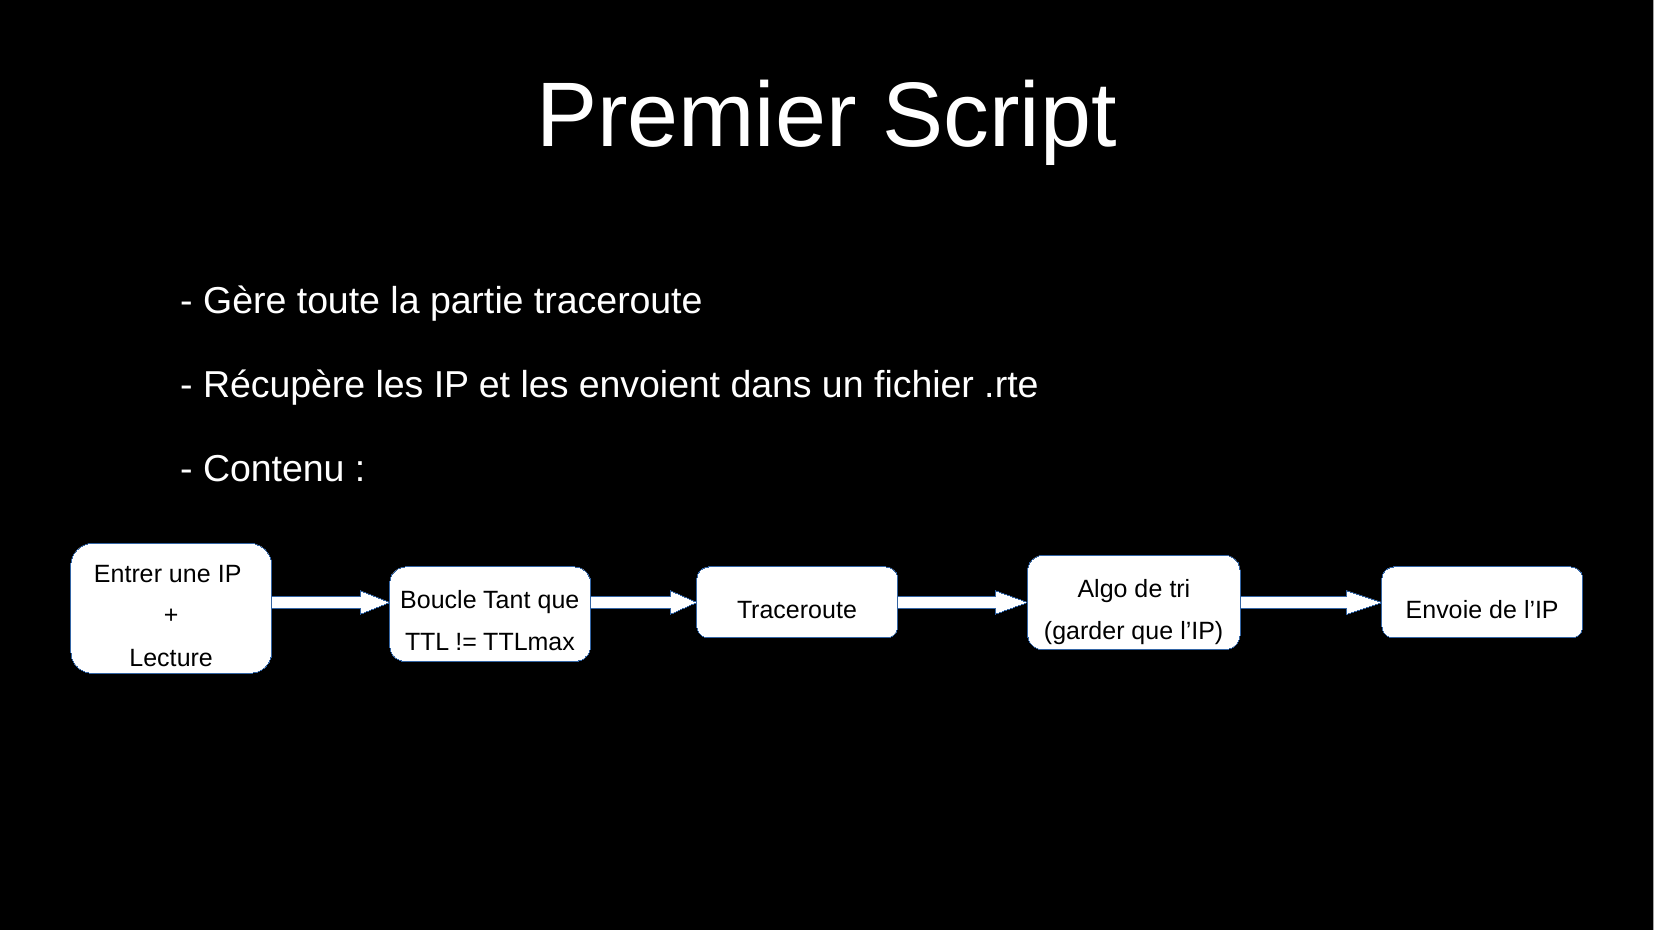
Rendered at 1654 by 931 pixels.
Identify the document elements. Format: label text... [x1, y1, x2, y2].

text_box Traceroute [696, 566, 898, 638]
text_box [897, 590, 1028, 615]
text_box Algo de tri (garder que l’IP) [1027, 555, 1241, 650]
text_box [590, 590, 697, 615]
text_box - Gère toute la partie traceroute - Récupère les IP et les envoient dans un fichier .rte - Contenu : [165, 271, 1501, 497]
title Premier Script [82, 37, 1571, 193]
text_box [271, 590, 390, 615]
text_box Boucle Tant que TTL != TTLmax [389, 566, 591, 662]
text_box Entrer une IP + Lecture [70, 543, 272, 674]
text_box [1240, 590, 1382, 615]
text_box Envoie de l’IP [1381, 566, 1583, 638]
